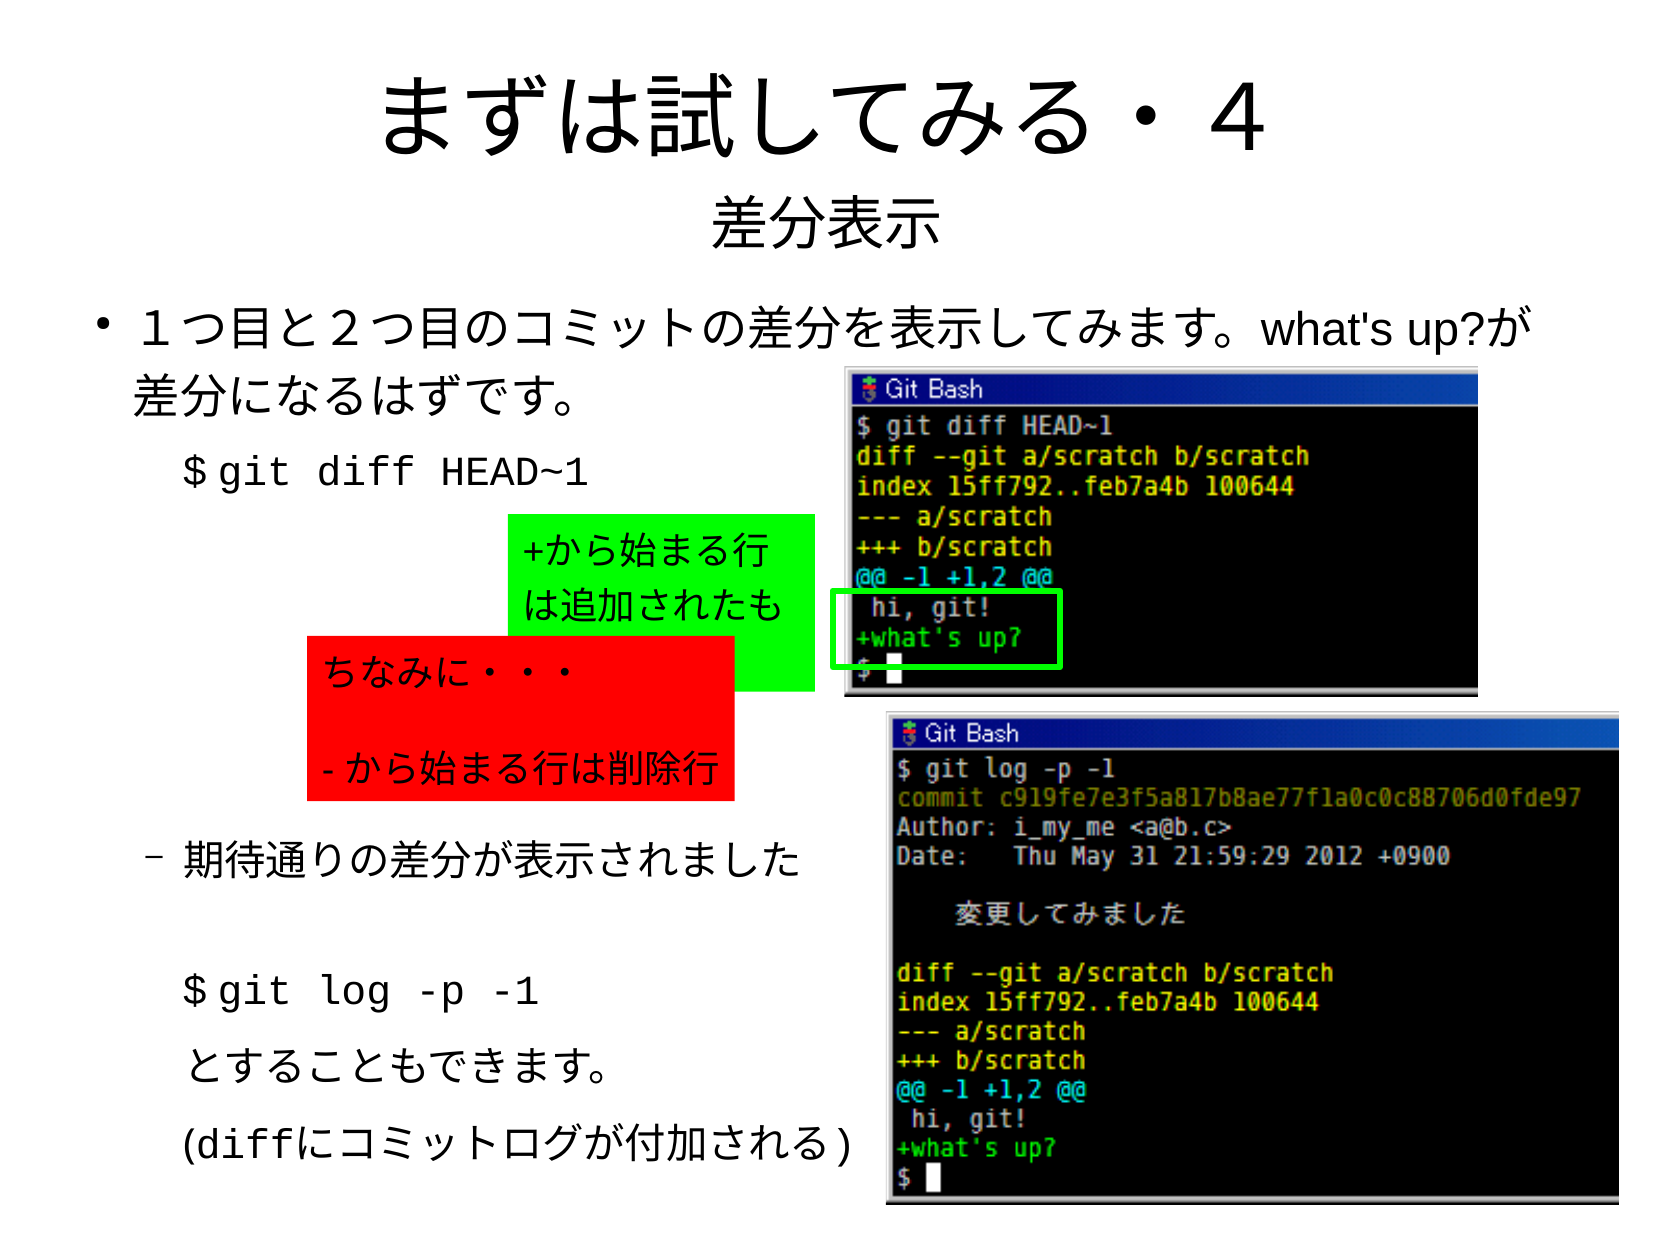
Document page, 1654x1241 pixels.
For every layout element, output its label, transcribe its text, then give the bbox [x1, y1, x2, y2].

picture [844, 366, 1478, 697]
text_box +から始まる行は追加されたもの [507, 514, 815, 609]
picture [885, 711, 1619, 1205]
list １つ目と２つ目のコミットの差分を表示してみます。what's up?が差分になるはずです。 $ git diff HEAD~1 期待通りの差分が表示されました $ git log -p -1 とすることもできます。 (diffにコミットログが付加される) [82, 290, 1538, 1182]
picture [844, 594, 1057, 664]
title まずは試してみる・４ 差分表示 [82, 49, 1571, 257]
text_box ちなみに・・・ - から始まる行は削除行 [307, 635, 719, 768]
